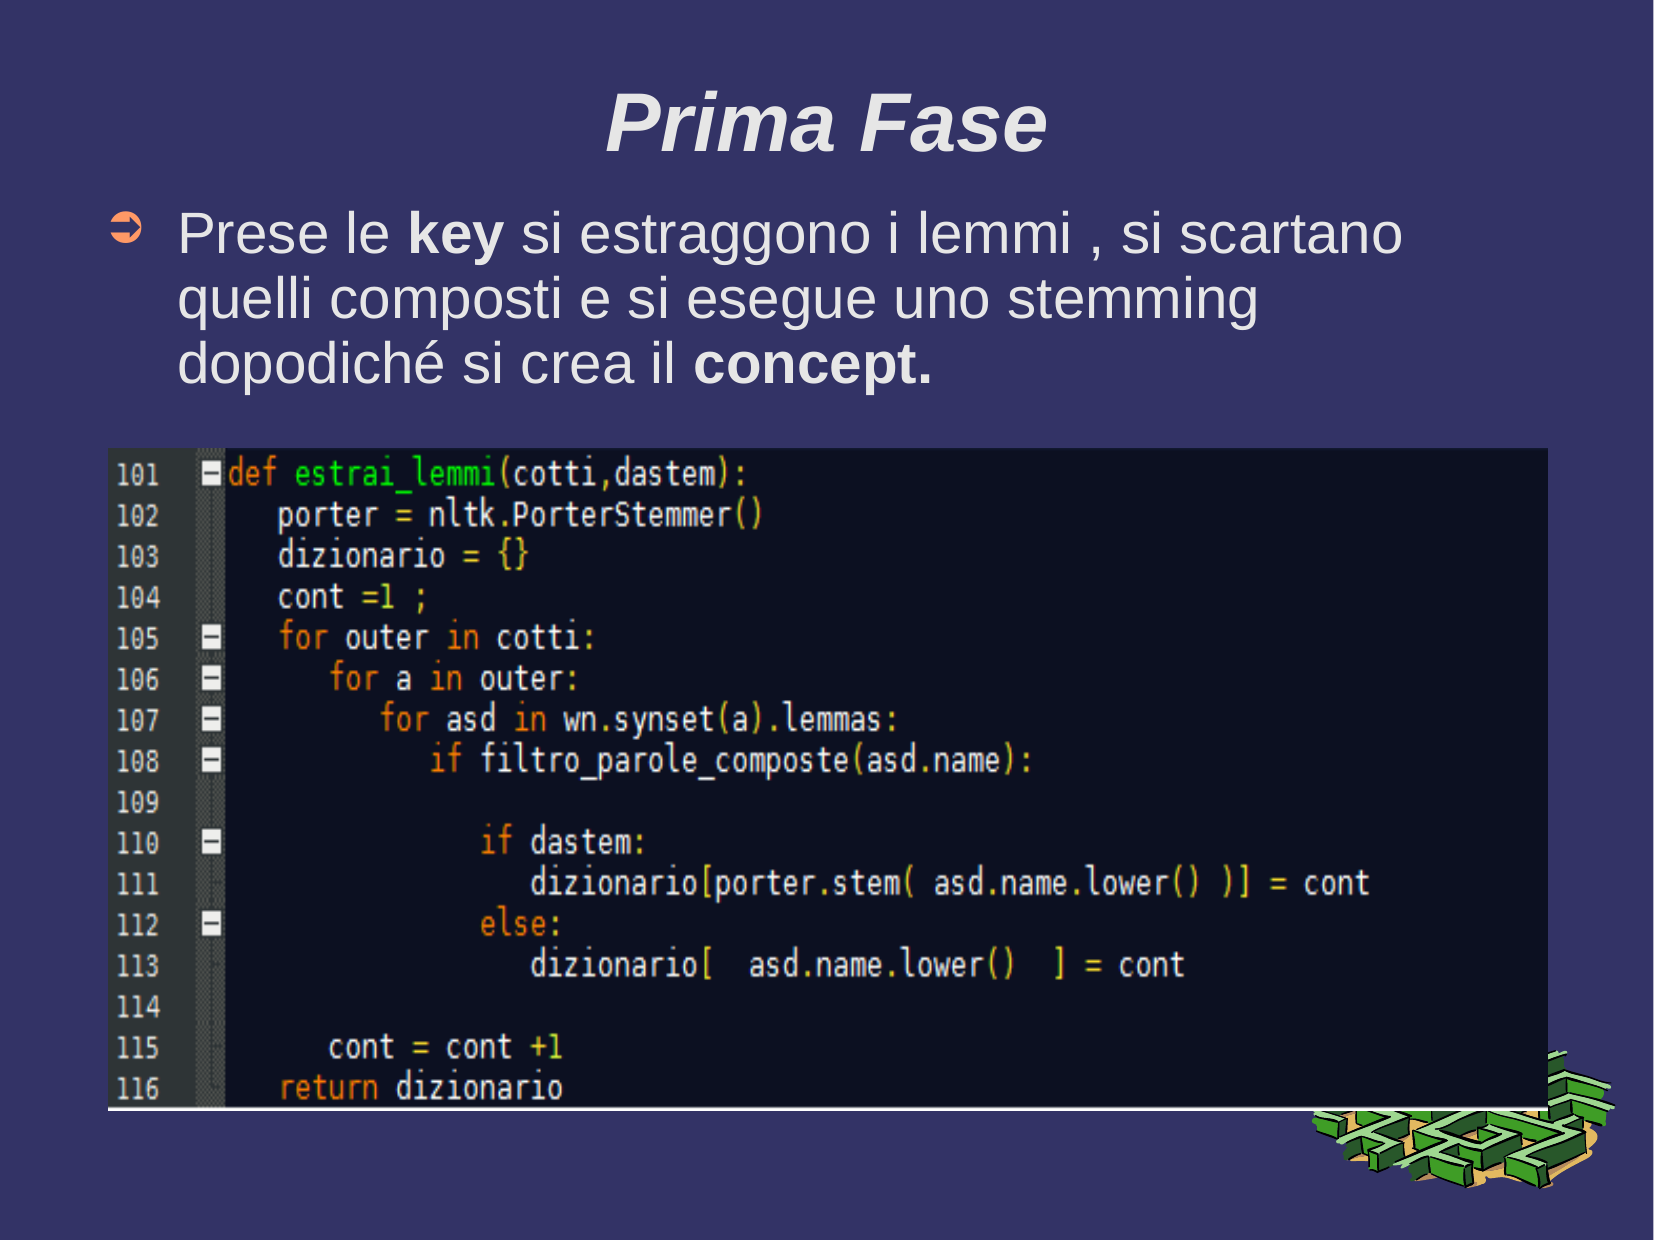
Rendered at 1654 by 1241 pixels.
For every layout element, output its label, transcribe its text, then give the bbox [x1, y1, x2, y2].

title Prima Fase [121, 19, 1534, 227]
list Prese le key si estraggono i lemmi , si scartano quelli composti e si esegue uno stemming dopodiché si crea il concept. [94, 200, 1486, 983]
picture [108, 448, 1548, 1111]
